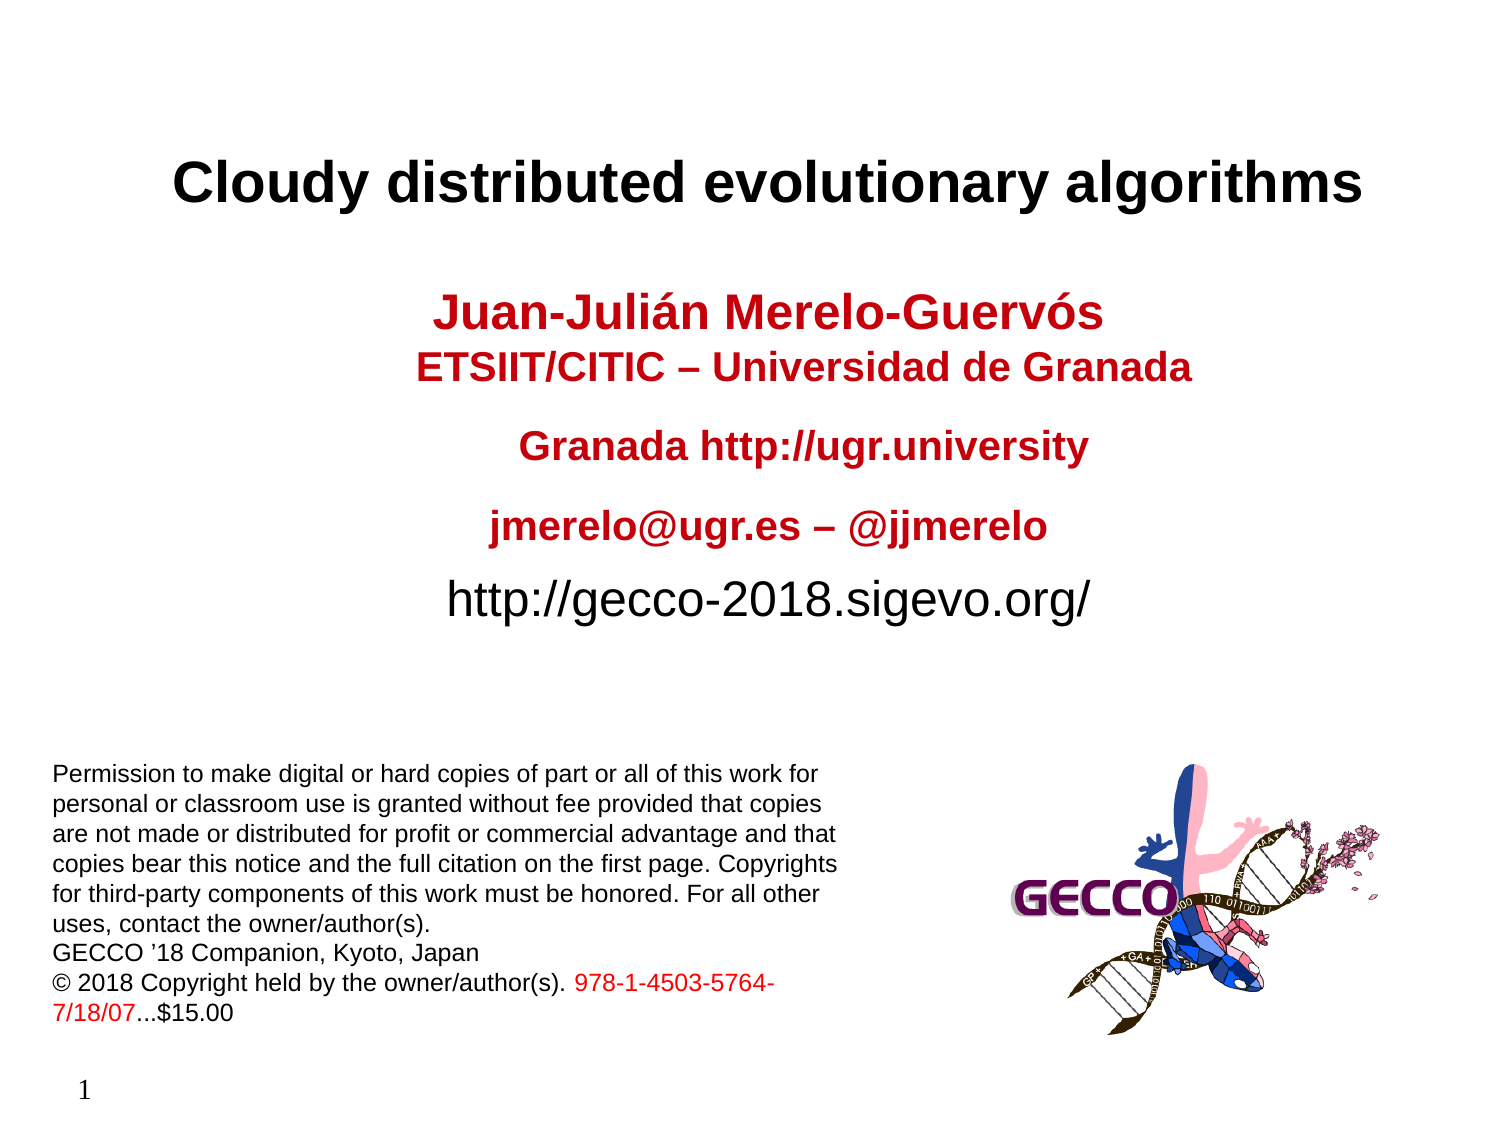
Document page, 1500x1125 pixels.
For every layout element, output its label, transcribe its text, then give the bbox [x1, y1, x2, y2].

text_box Permission to make digital or hard copies of part or all of this work for personal or classroom use is granted without fee provided that copies are not made or distributed for profit or commercial advantage and that copies bear this notice and the full citation on the first page. Copyrights for third-party components of this work must be honored. For all other uses, contact the owner/author(s). GECCO ’18 Companion, Kyoto, Japan © 2018 Copyright held by the owner/author(s). 978-1-4503-5764-7/18/07...$15.00 [37, 749, 875, 1063]
picture [1003, 715, 1388, 1100]
list Cloudy distributed evolutionary algorithms Juan-Julián Merelo-Guervós ETSIIT/CITIC – Universidad de Granada Granada http://ugr.university jmerelo@ugr.es – @jjmerelo http://gecco-2018.sigevo.org/ [150, 112, 1388, 688]
slide_number <number> [62, 1037, 1463, 1113]
